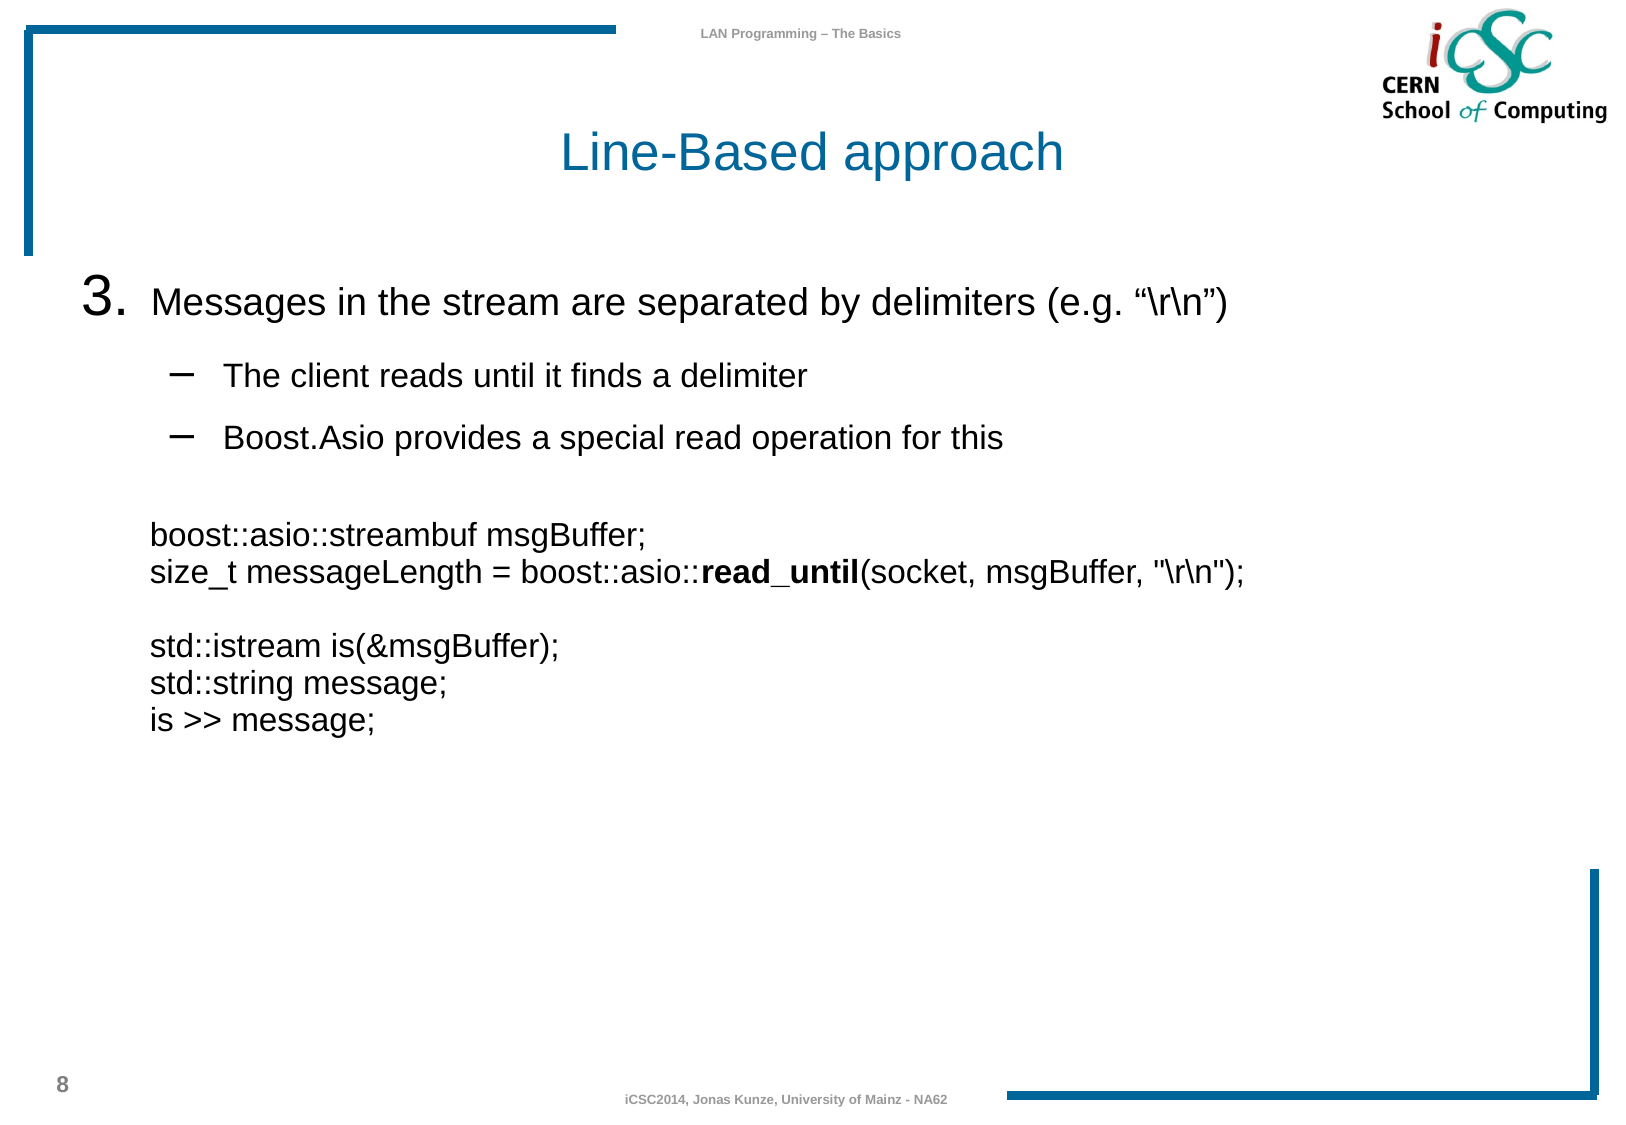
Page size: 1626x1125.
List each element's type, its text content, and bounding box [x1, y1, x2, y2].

list 3. Messages in the stream are separated by delimiters (e.g. “\r\n”) The client reads until it finds a delimiter Boost.Asio provides a special read operation for this [81, 263, 1512, 1051]
text_box boost::asio::streambuf msgBuffer; size_t messageLength = boost::asio::read_until(socket, msgBuffer, "\r\n"); std::istream is(&msgBuffer); std::string message; is >> message; [135, 509, 1531, 774]
picture [1381, 8, 1608, 125]
title Line-Based approach [81, 44, 1544, 233]
